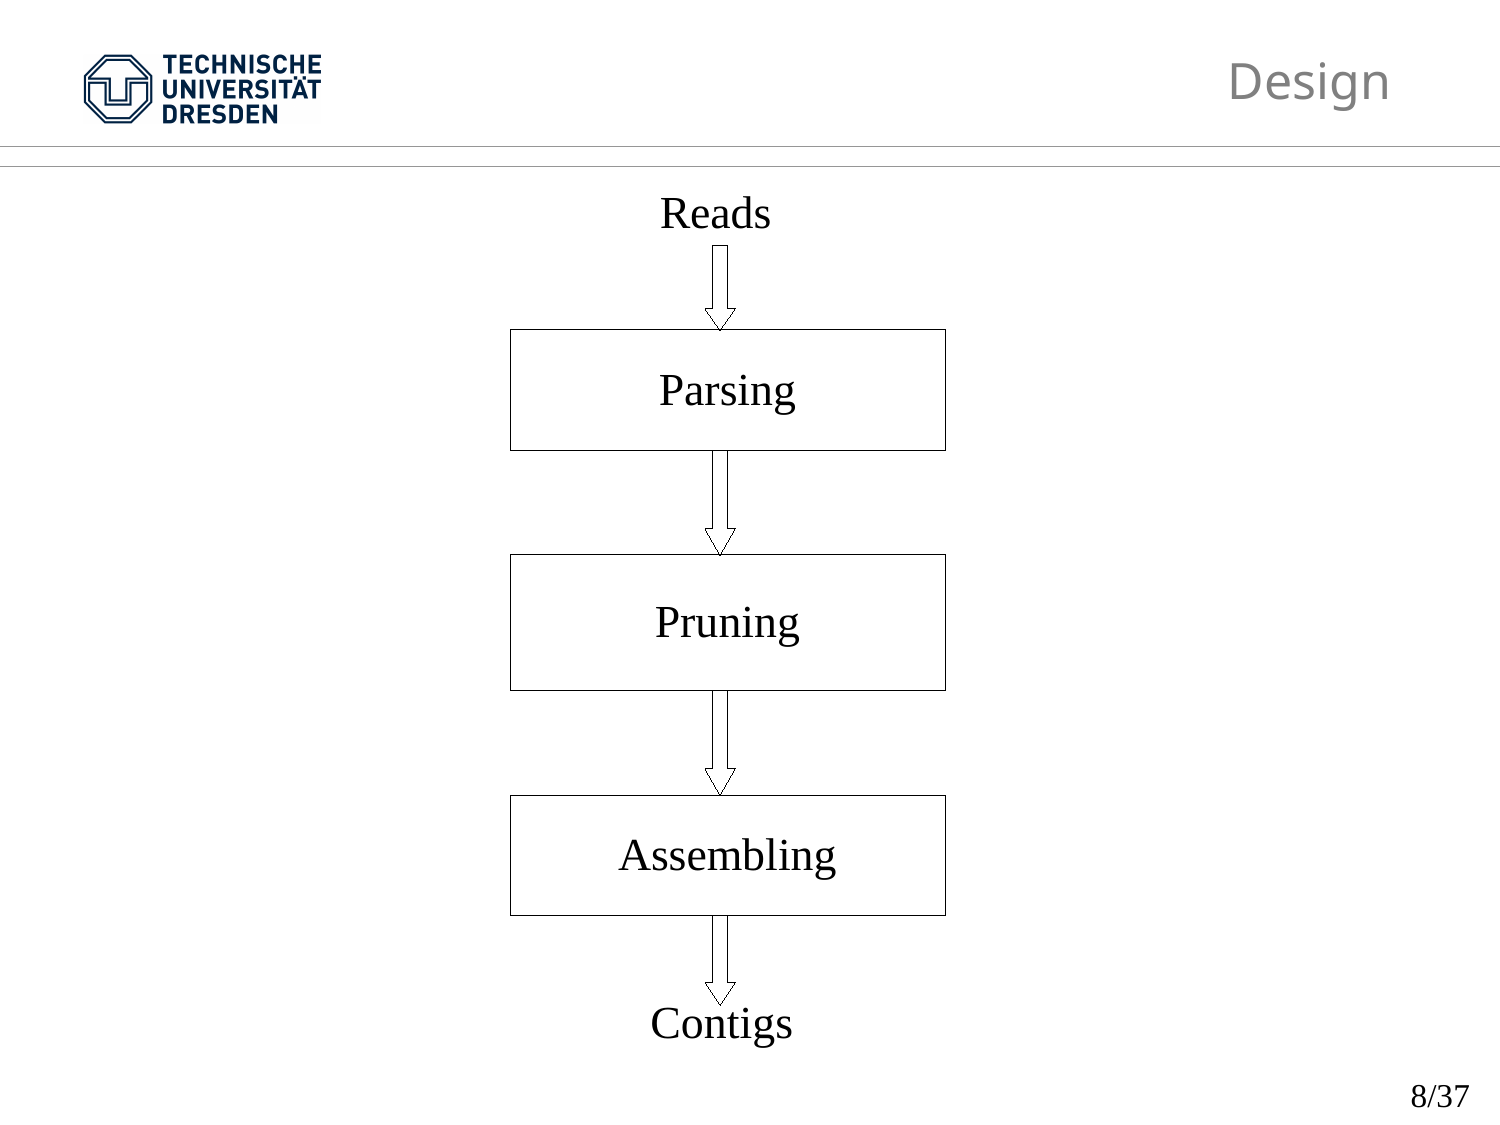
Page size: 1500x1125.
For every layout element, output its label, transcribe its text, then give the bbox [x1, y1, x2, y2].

text_box [705, 915, 736, 1006]
text_box Assembling [510, 795, 946, 916]
text_box Contigs [635, 990, 831, 1056]
text_box [705, 450, 736, 556]
picture [83, 54, 321, 124]
text_box Reads [645, 179, 841, 246]
title Design [826, 12, 1392, 148]
text_box Parsing [510, 329, 946, 451]
text_box [705, 690, 736, 796]
text_box Pruning [510, 554, 946, 691]
text_box [705, 245, 736, 331]
